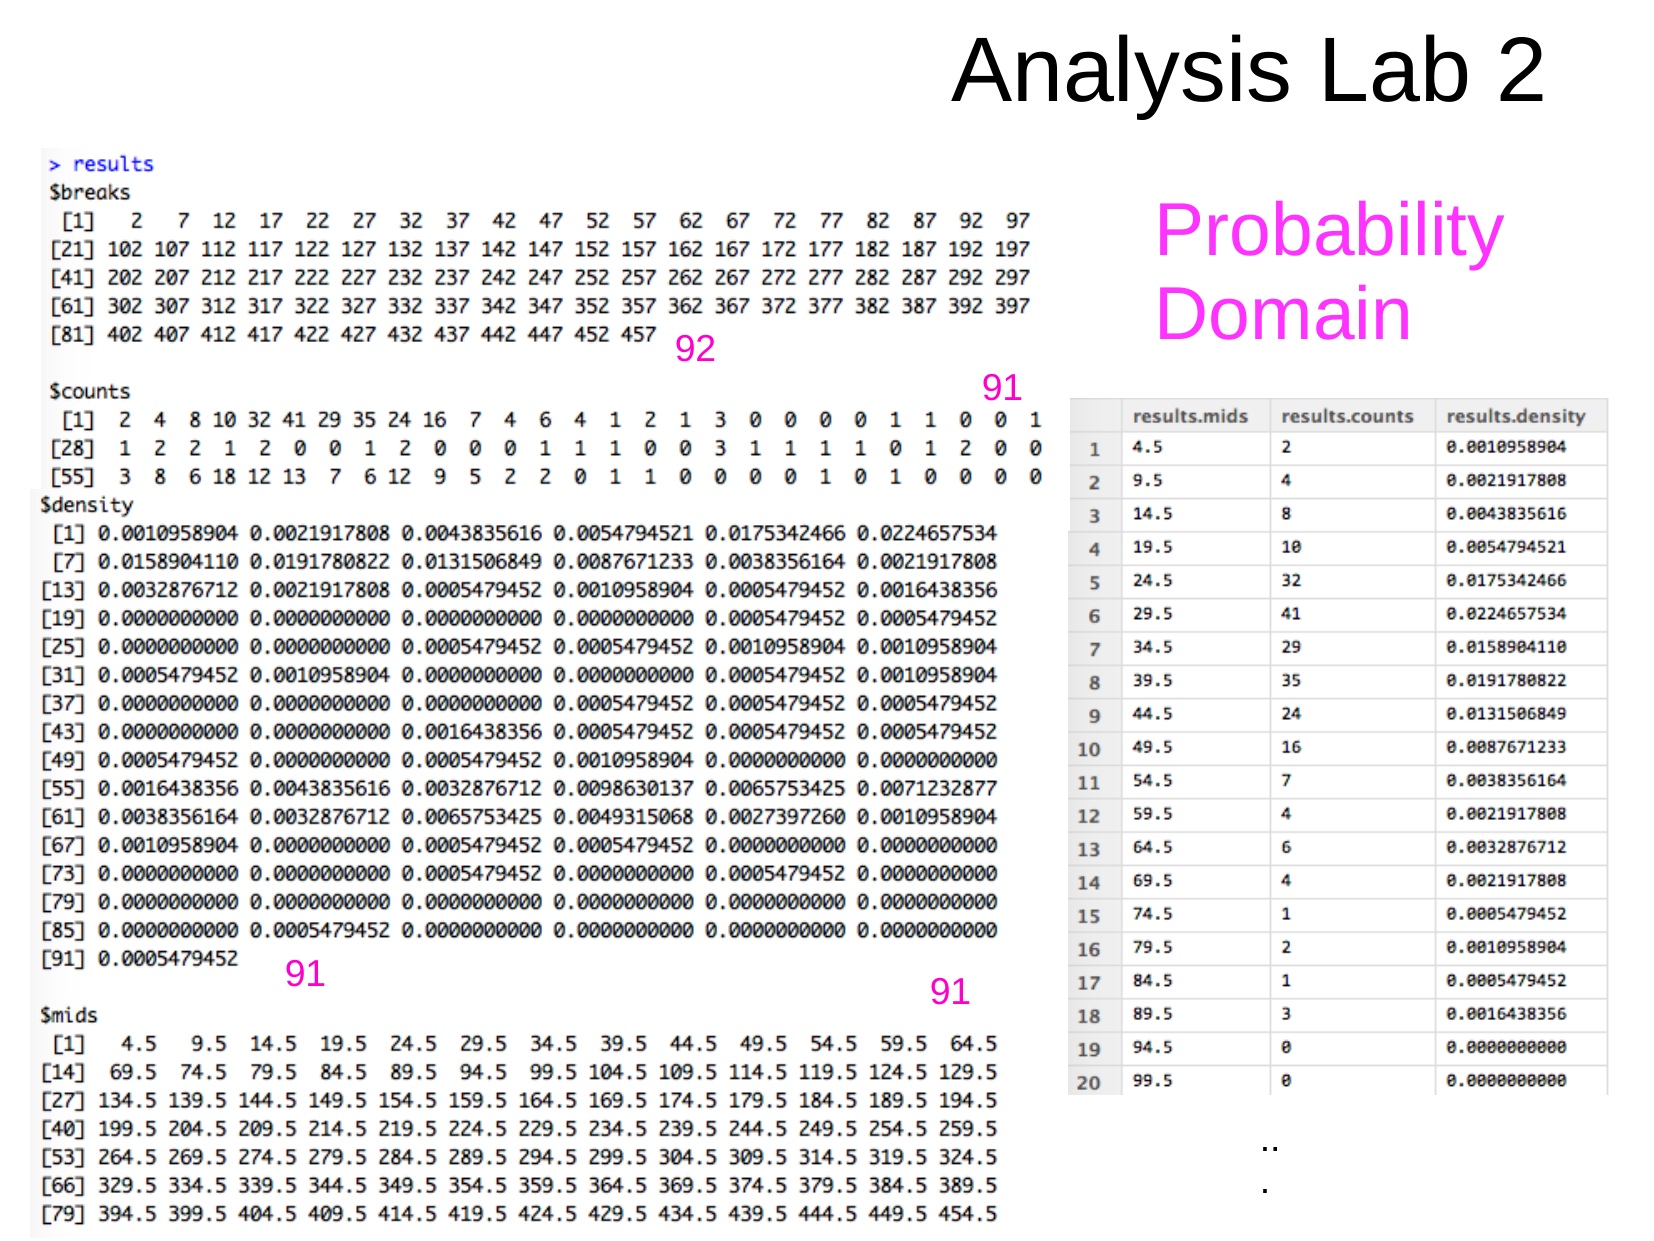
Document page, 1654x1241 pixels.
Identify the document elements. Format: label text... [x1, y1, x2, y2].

text_box 91 [270, 945, 346, 1002]
picture [30, 148, 1617, 1238]
text_box 91 [967, 359, 1043, 417]
text_box 91 [915, 963, 991, 1021]
text_box ... [1245, 1110, 1306, 1209]
text_box 92 [660, 320, 736, 378]
title Analysis Lab 2 [60, 0, 1549, 173]
text_box Probability Domain [1140, 180, 1654, 405]
